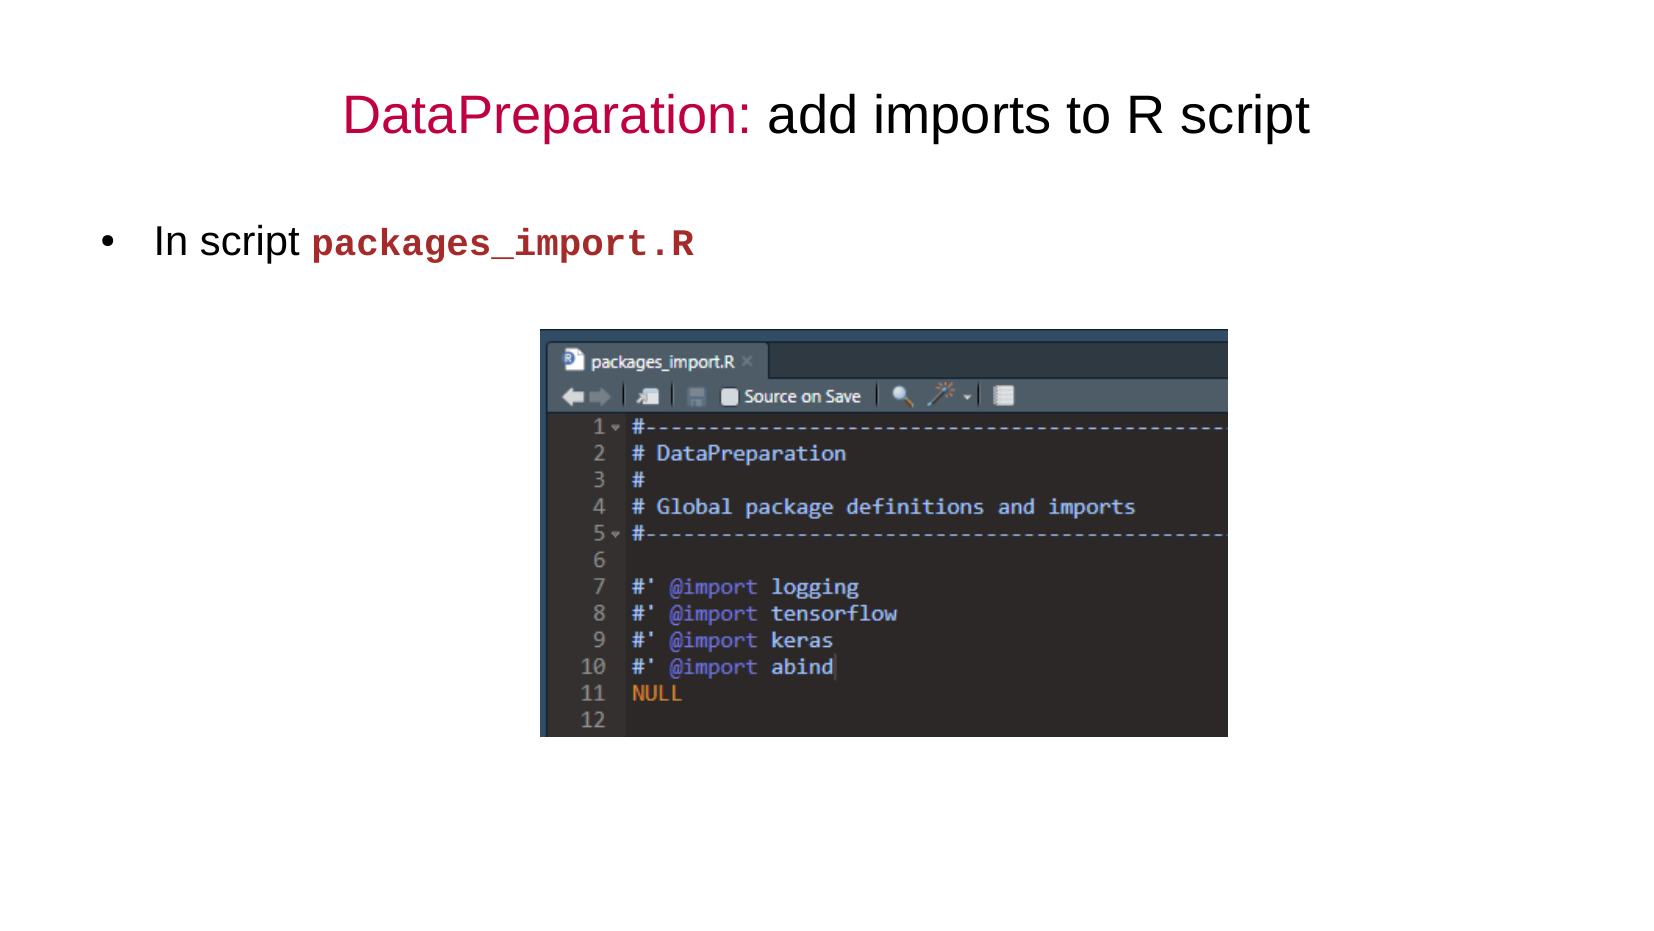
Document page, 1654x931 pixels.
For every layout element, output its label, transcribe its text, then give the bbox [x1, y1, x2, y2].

list In script packages_import.R [82, 217, 1571, 758]
title DataPreparation: add imports to R script [82, 37, 1571, 193]
picture [540, 329, 1228, 737]
